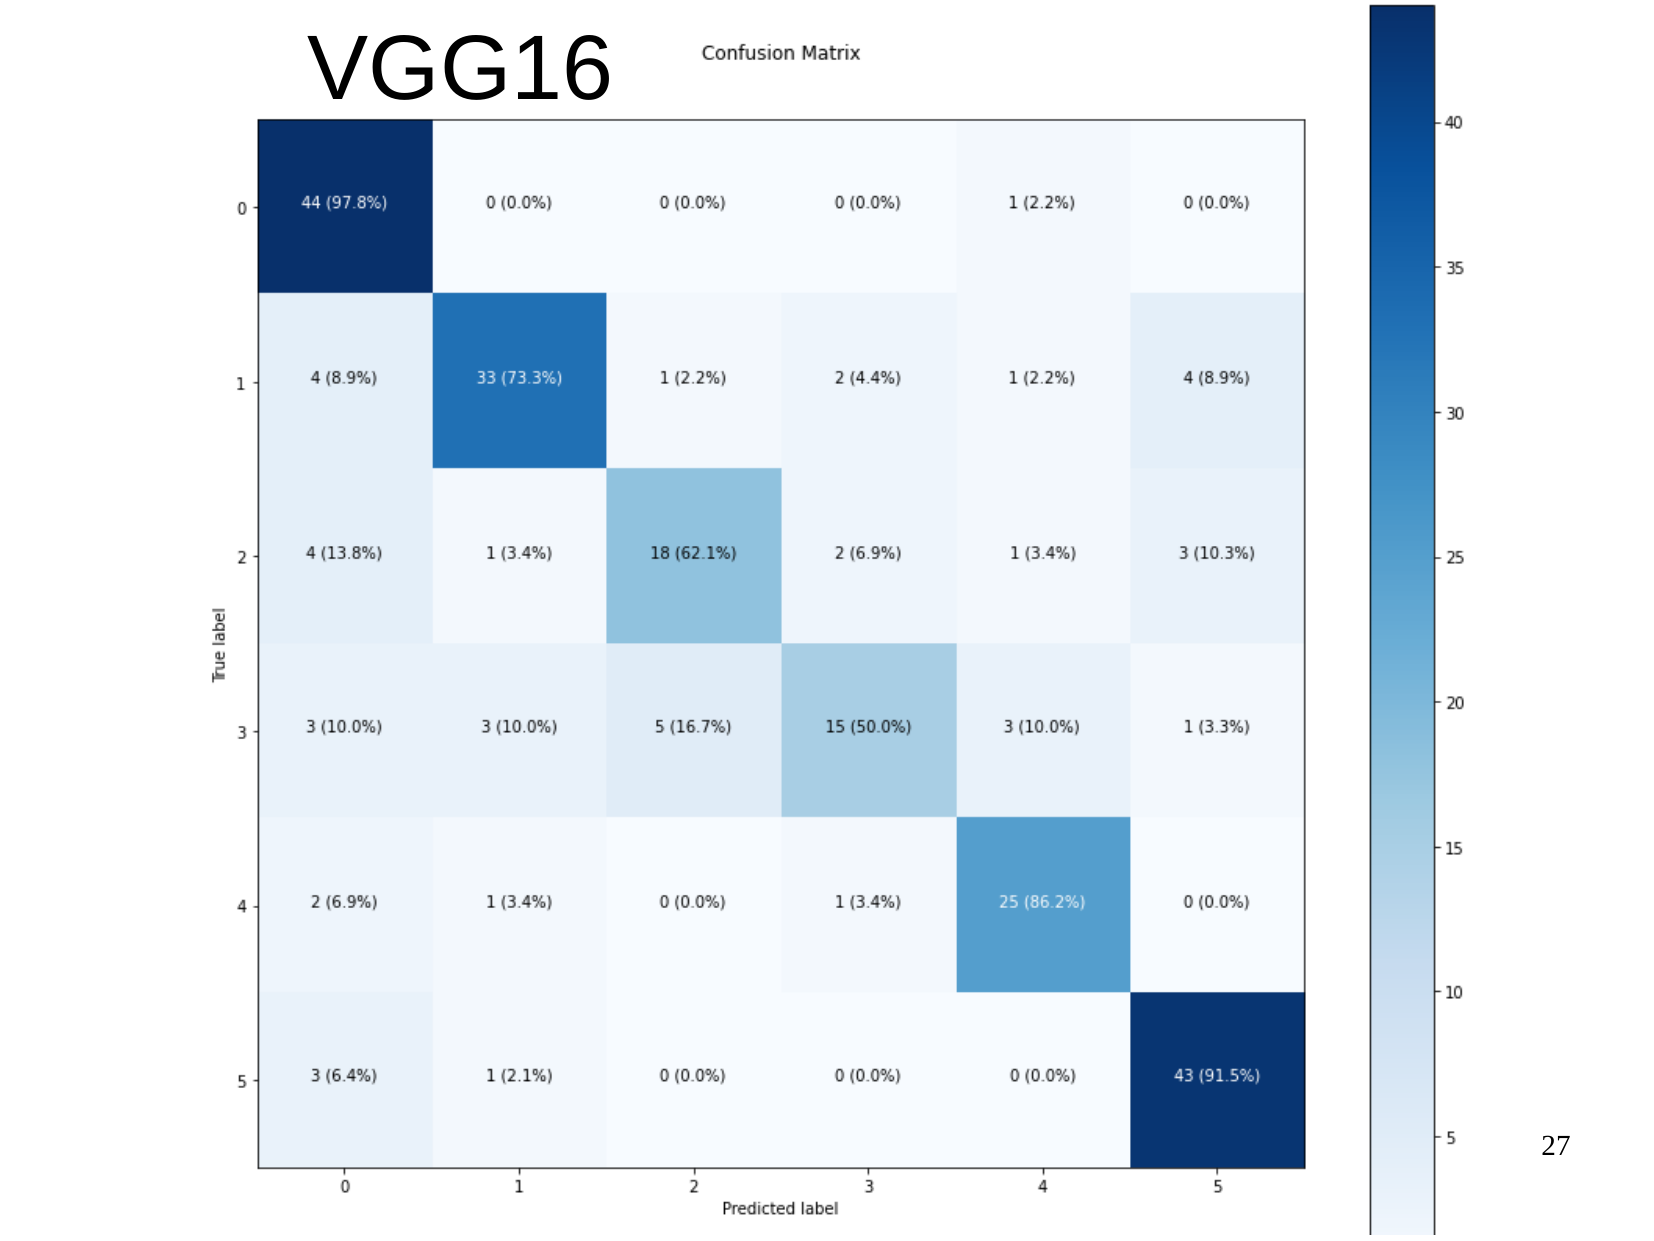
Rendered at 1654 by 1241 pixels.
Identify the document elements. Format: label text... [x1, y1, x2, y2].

picture [200, 0, 1481, 1235]
title VGG16 [0, 0, 1205, 172]
